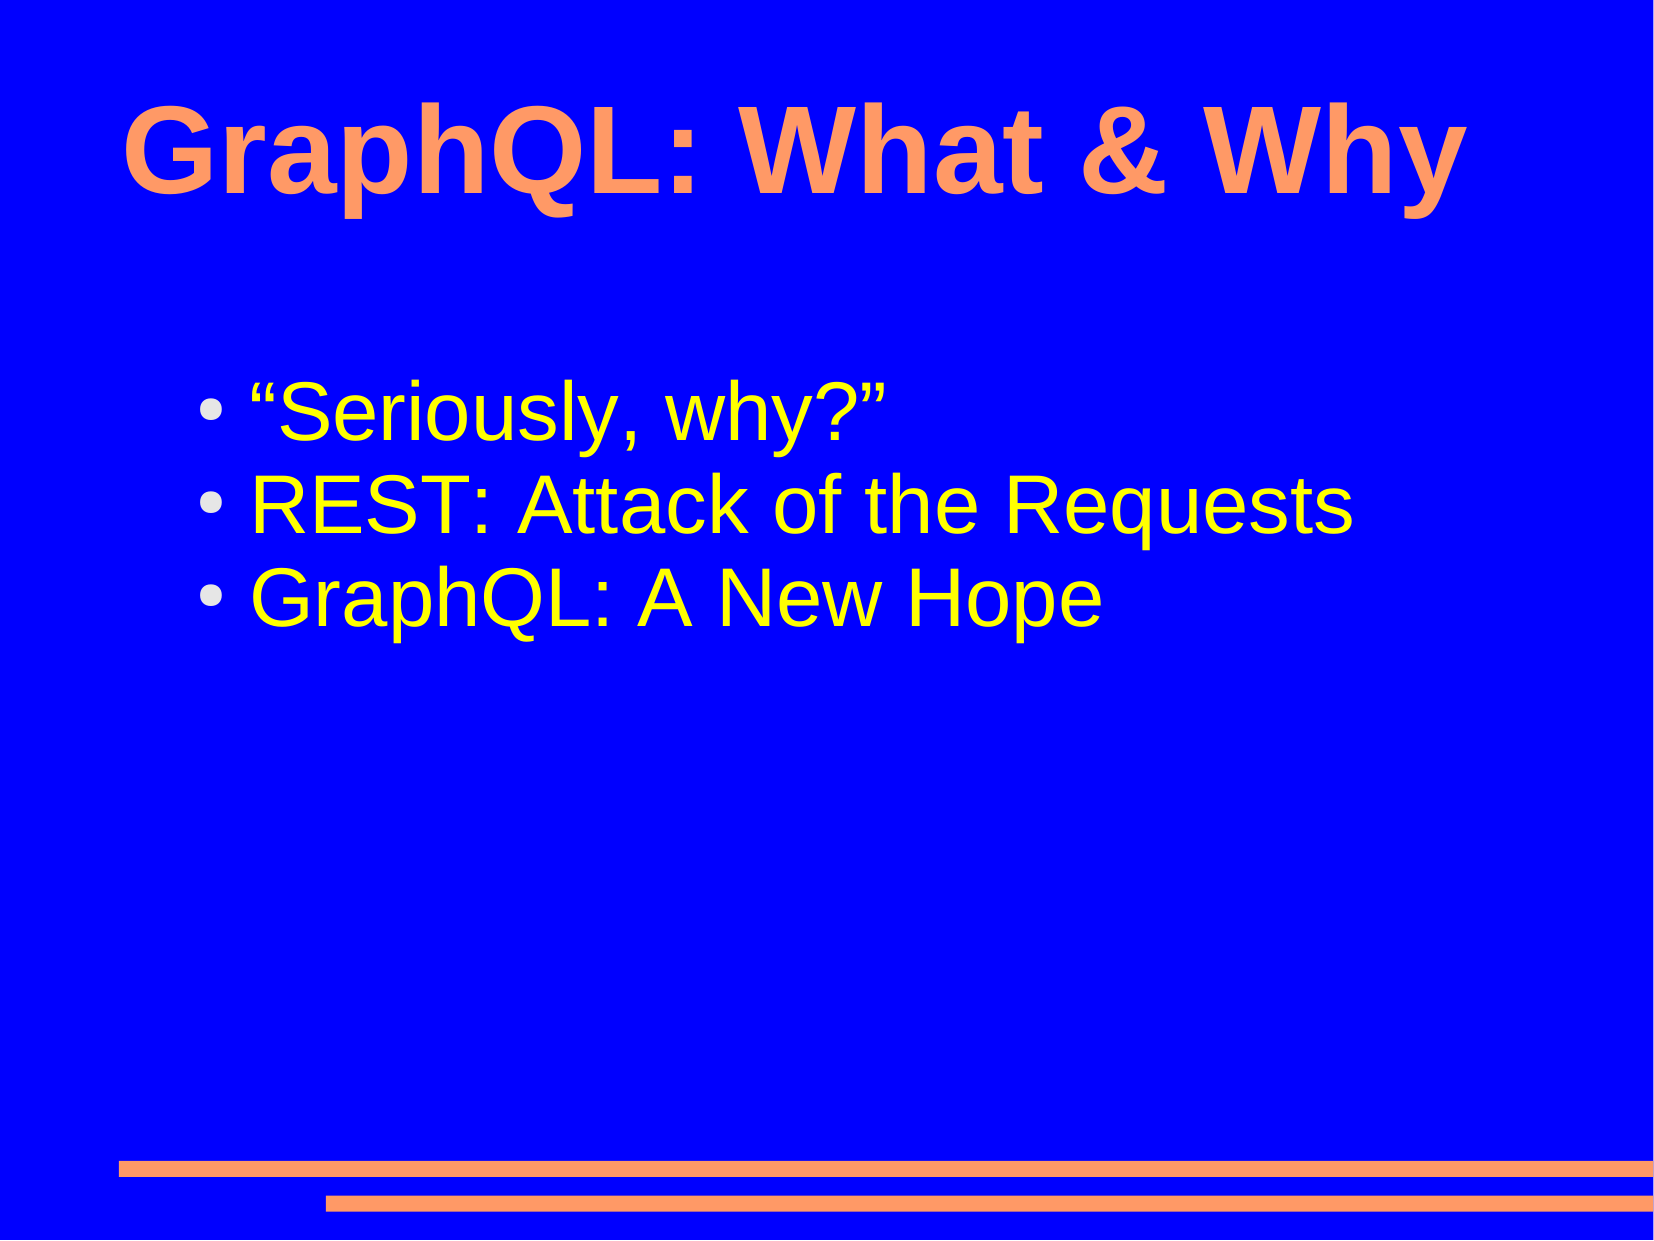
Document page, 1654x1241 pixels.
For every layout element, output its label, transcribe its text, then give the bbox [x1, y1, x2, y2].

title GraphQL: What & Why [121, 46, 1534, 254]
list “Seriously, why?” REST: Attack of the Requests GraphQL: A New Hope [178, 364, 1570, 1147]
